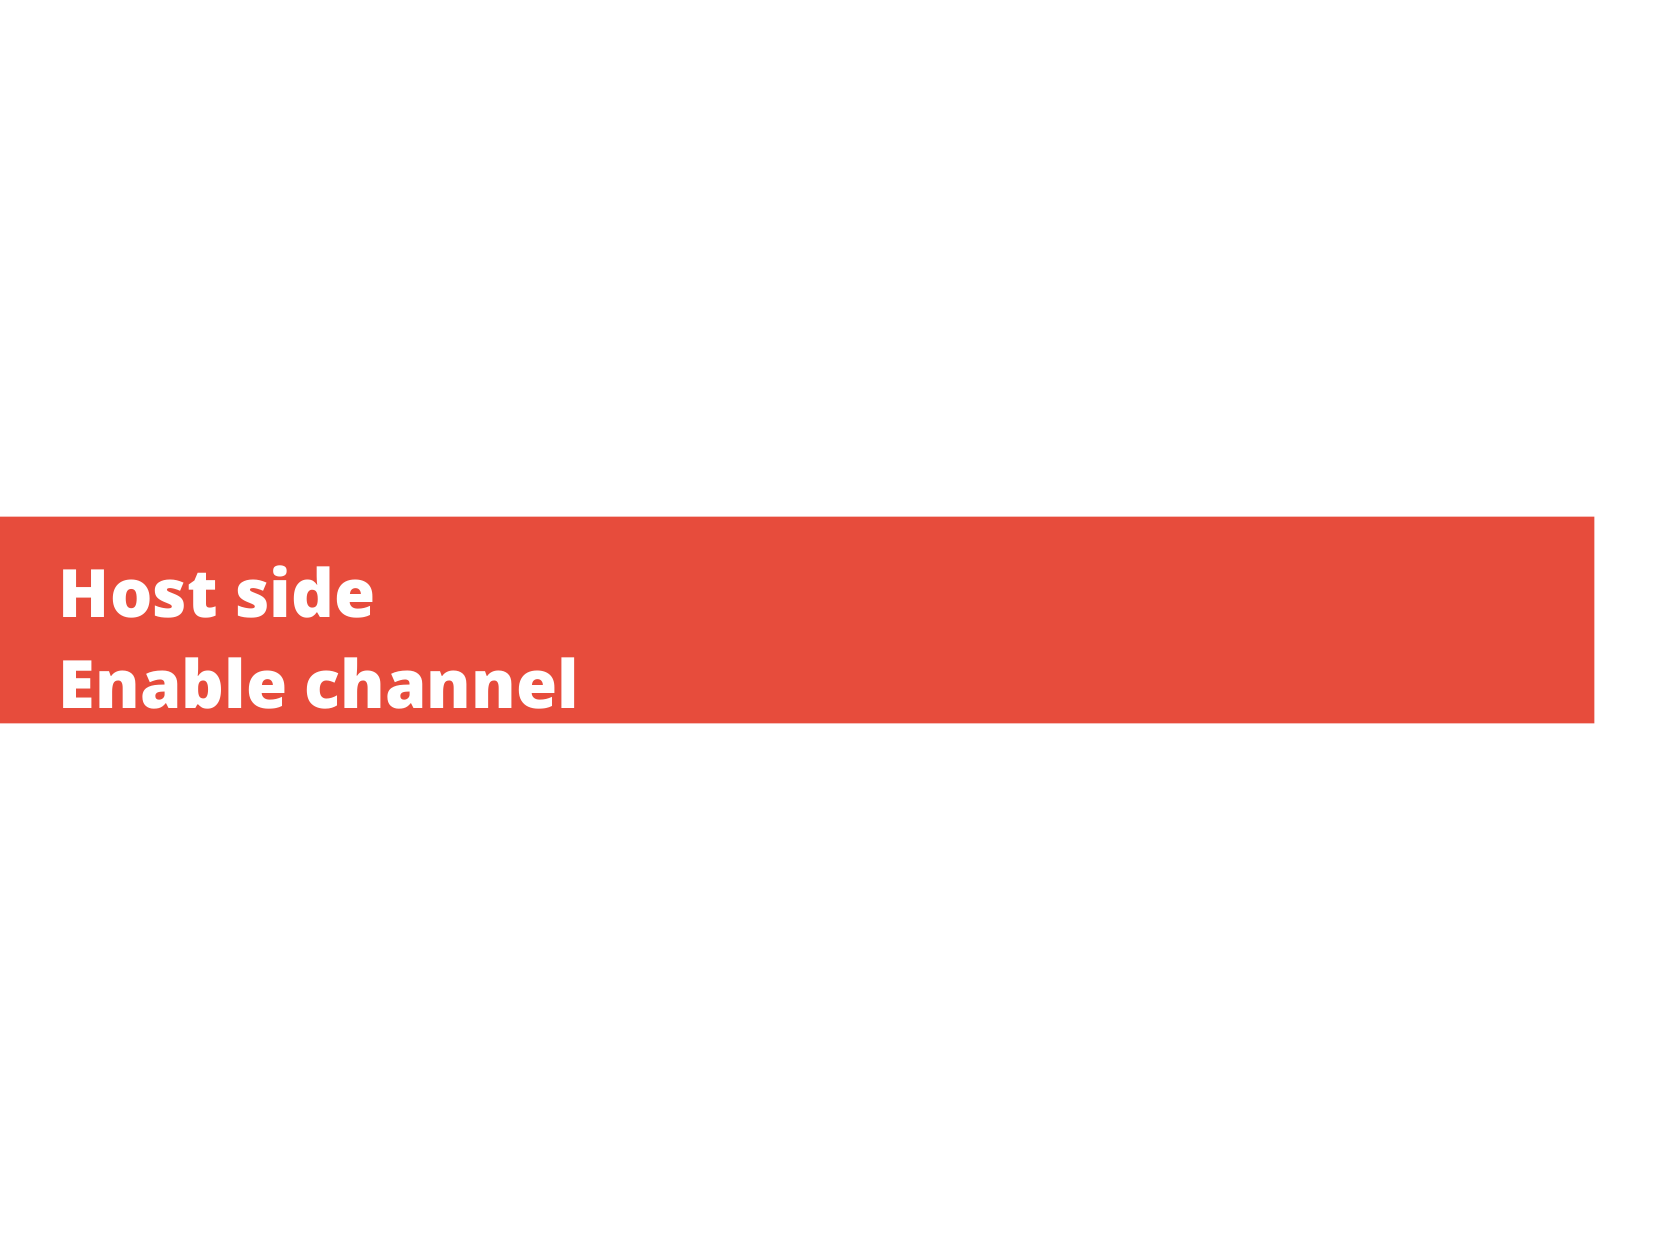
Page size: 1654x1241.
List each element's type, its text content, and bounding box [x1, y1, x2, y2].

title Host side Enable channel [59, 546, 1595, 694]
